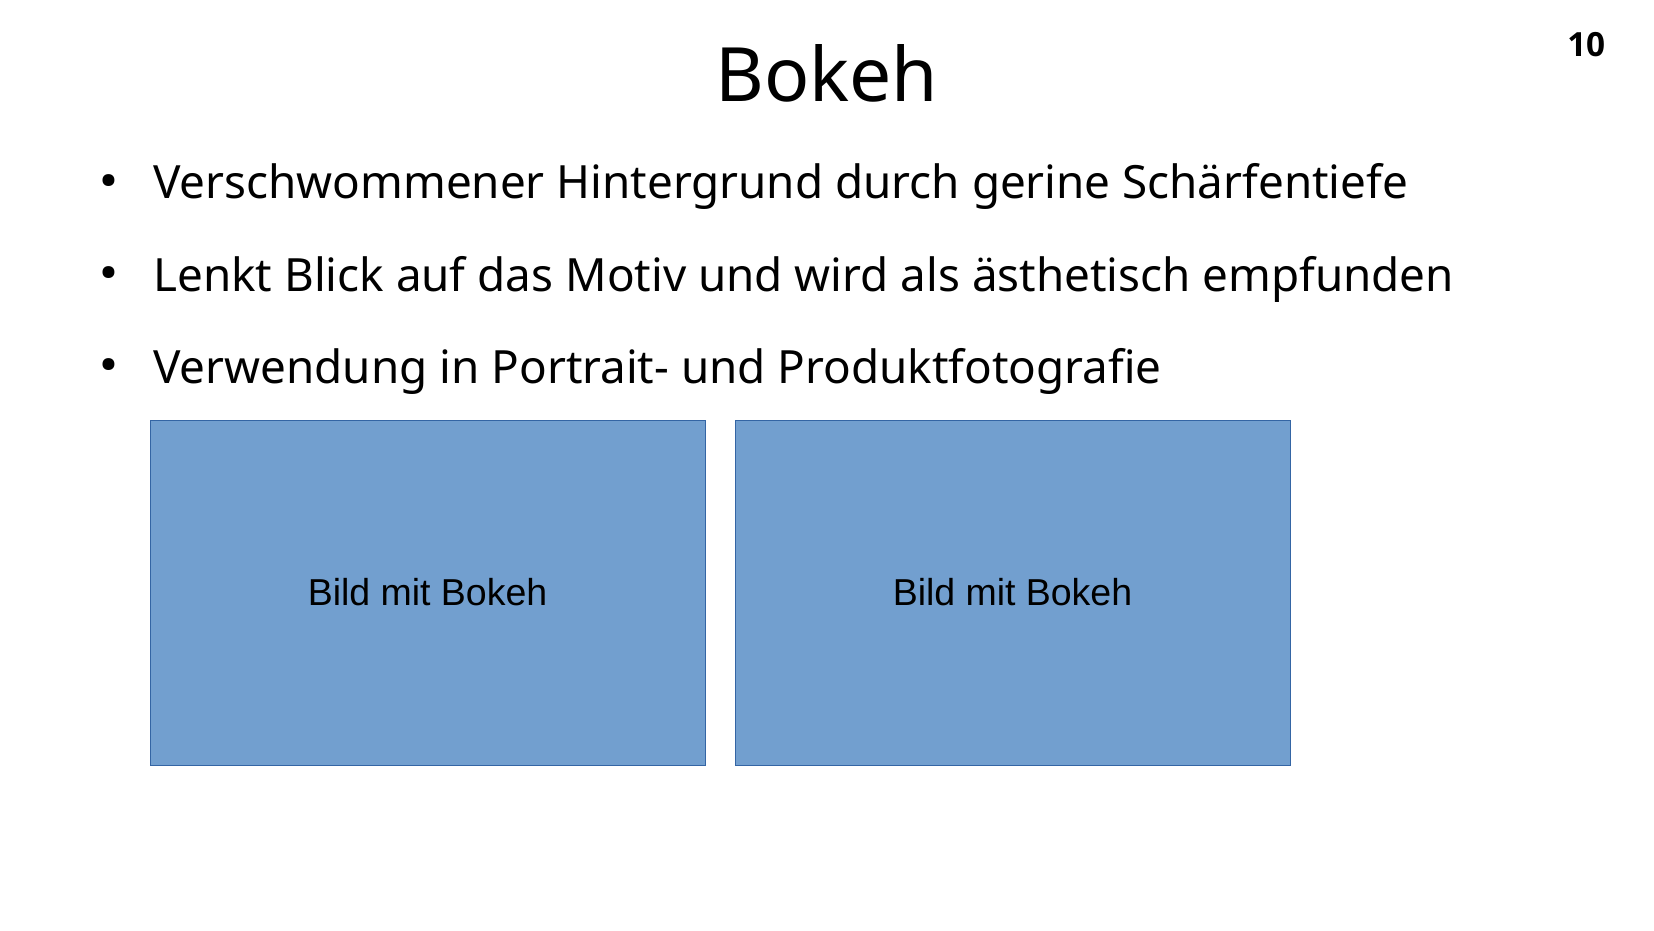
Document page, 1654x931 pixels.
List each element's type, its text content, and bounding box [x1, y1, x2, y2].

title Bokeh [82, 13, 1571, 132]
text_box Bild mit Bokeh [150, 420, 706, 766]
text_box Bild mit Bokeh [735, 420, 1291, 766]
list Verschwommener Hintergrund durch gerine Schärfentiefe Lenkt Blick auf das Motiv und wird als ästhetisch empfunden Verwendung in Portrait- und Produktfotografie [82, 150, 1571, 811]
